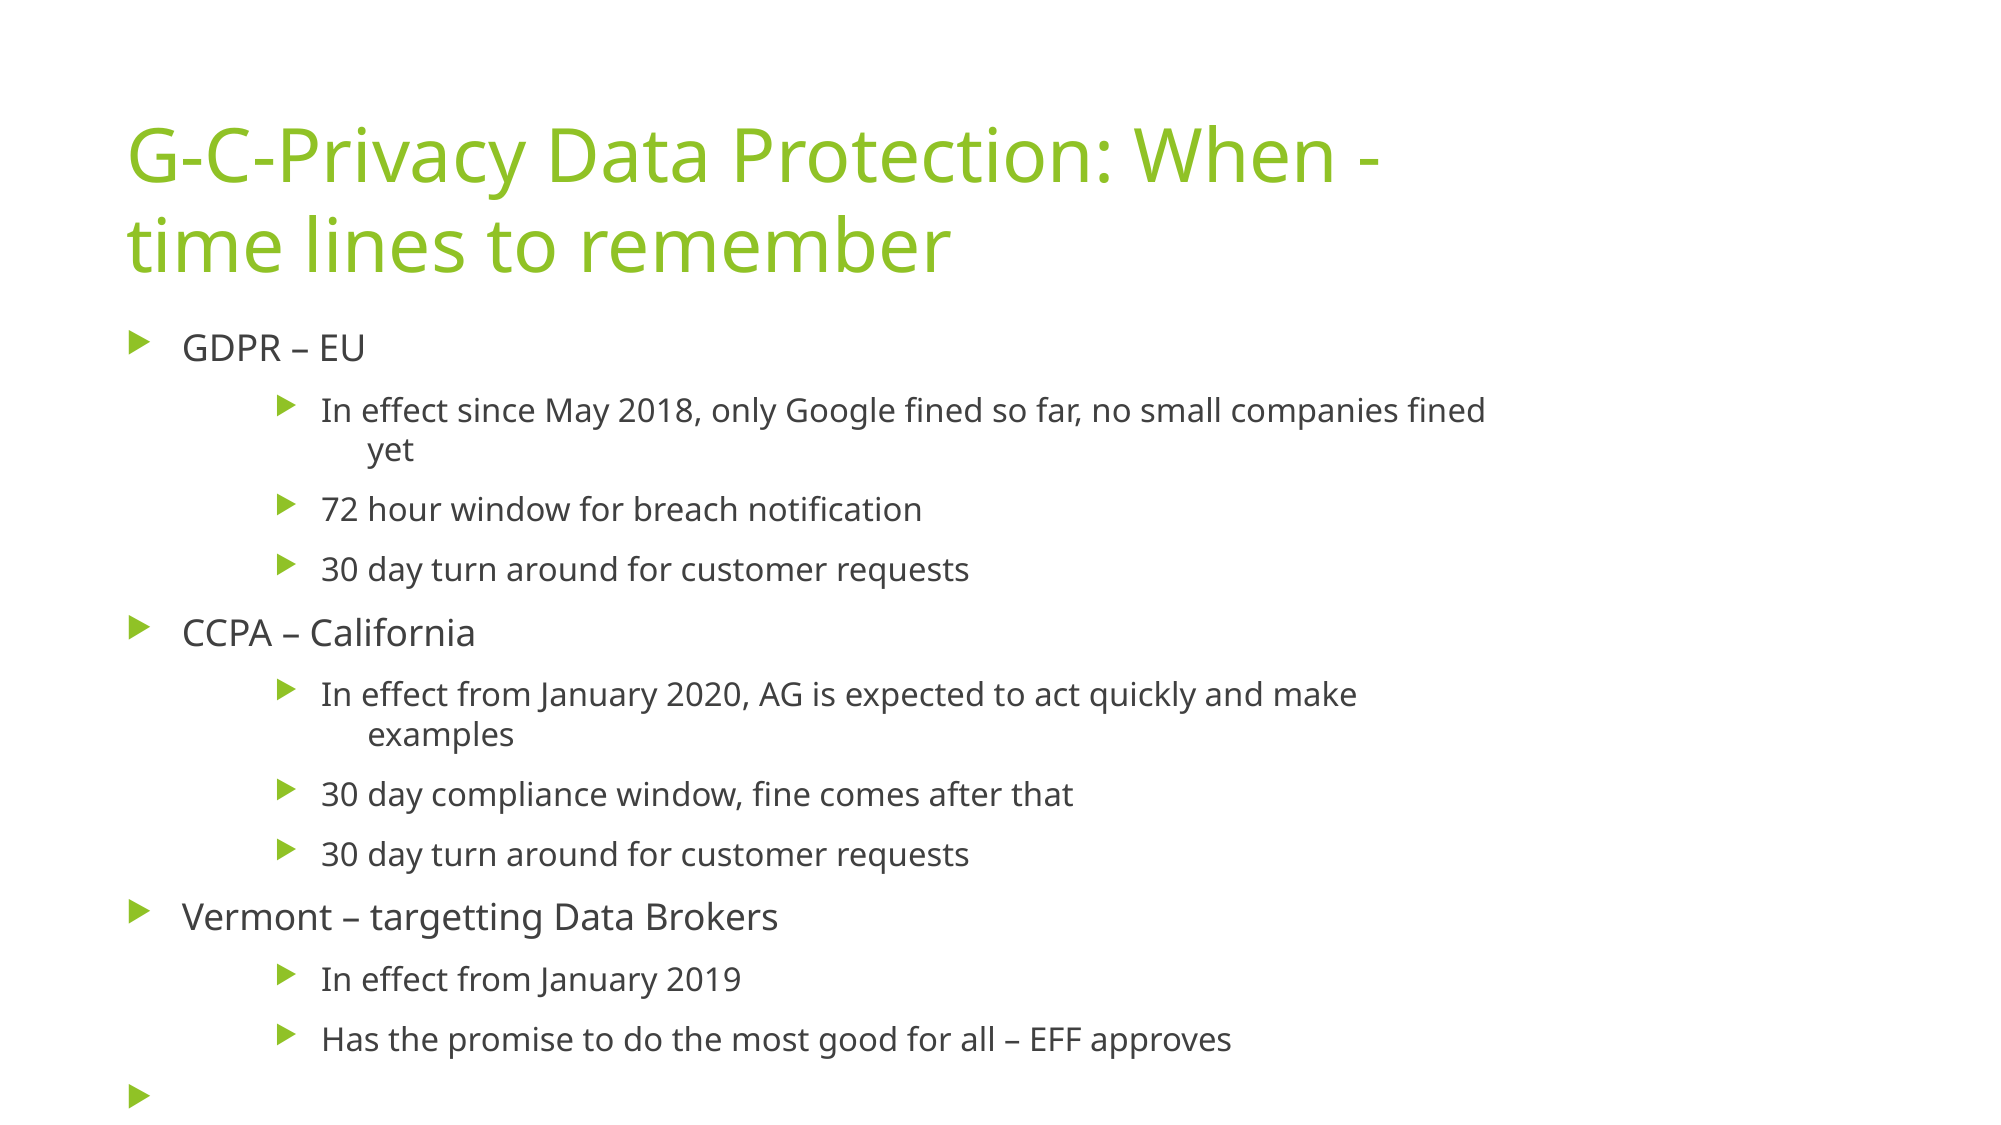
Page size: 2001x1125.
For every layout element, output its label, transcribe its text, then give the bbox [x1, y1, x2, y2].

title G-C-Privacy Data Protection: When - time lines to remember [111, 99, 1522, 316]
list GDPR – EU In effect since May 2018, only Google fined so far, no small companies fined yet 72 hour window for breach notification 30 day turn around for customer requests CCPA – California In effect from January 2020, AG is expected to act quickly and make examples 30 day compliance window, fine comes after that 30 day turn around for customer requests Vermont – targetting Data Brokers In effect from January 2019 Has the promise to do the most good for all – EFF approves [111, 316, 1522, 1072]
